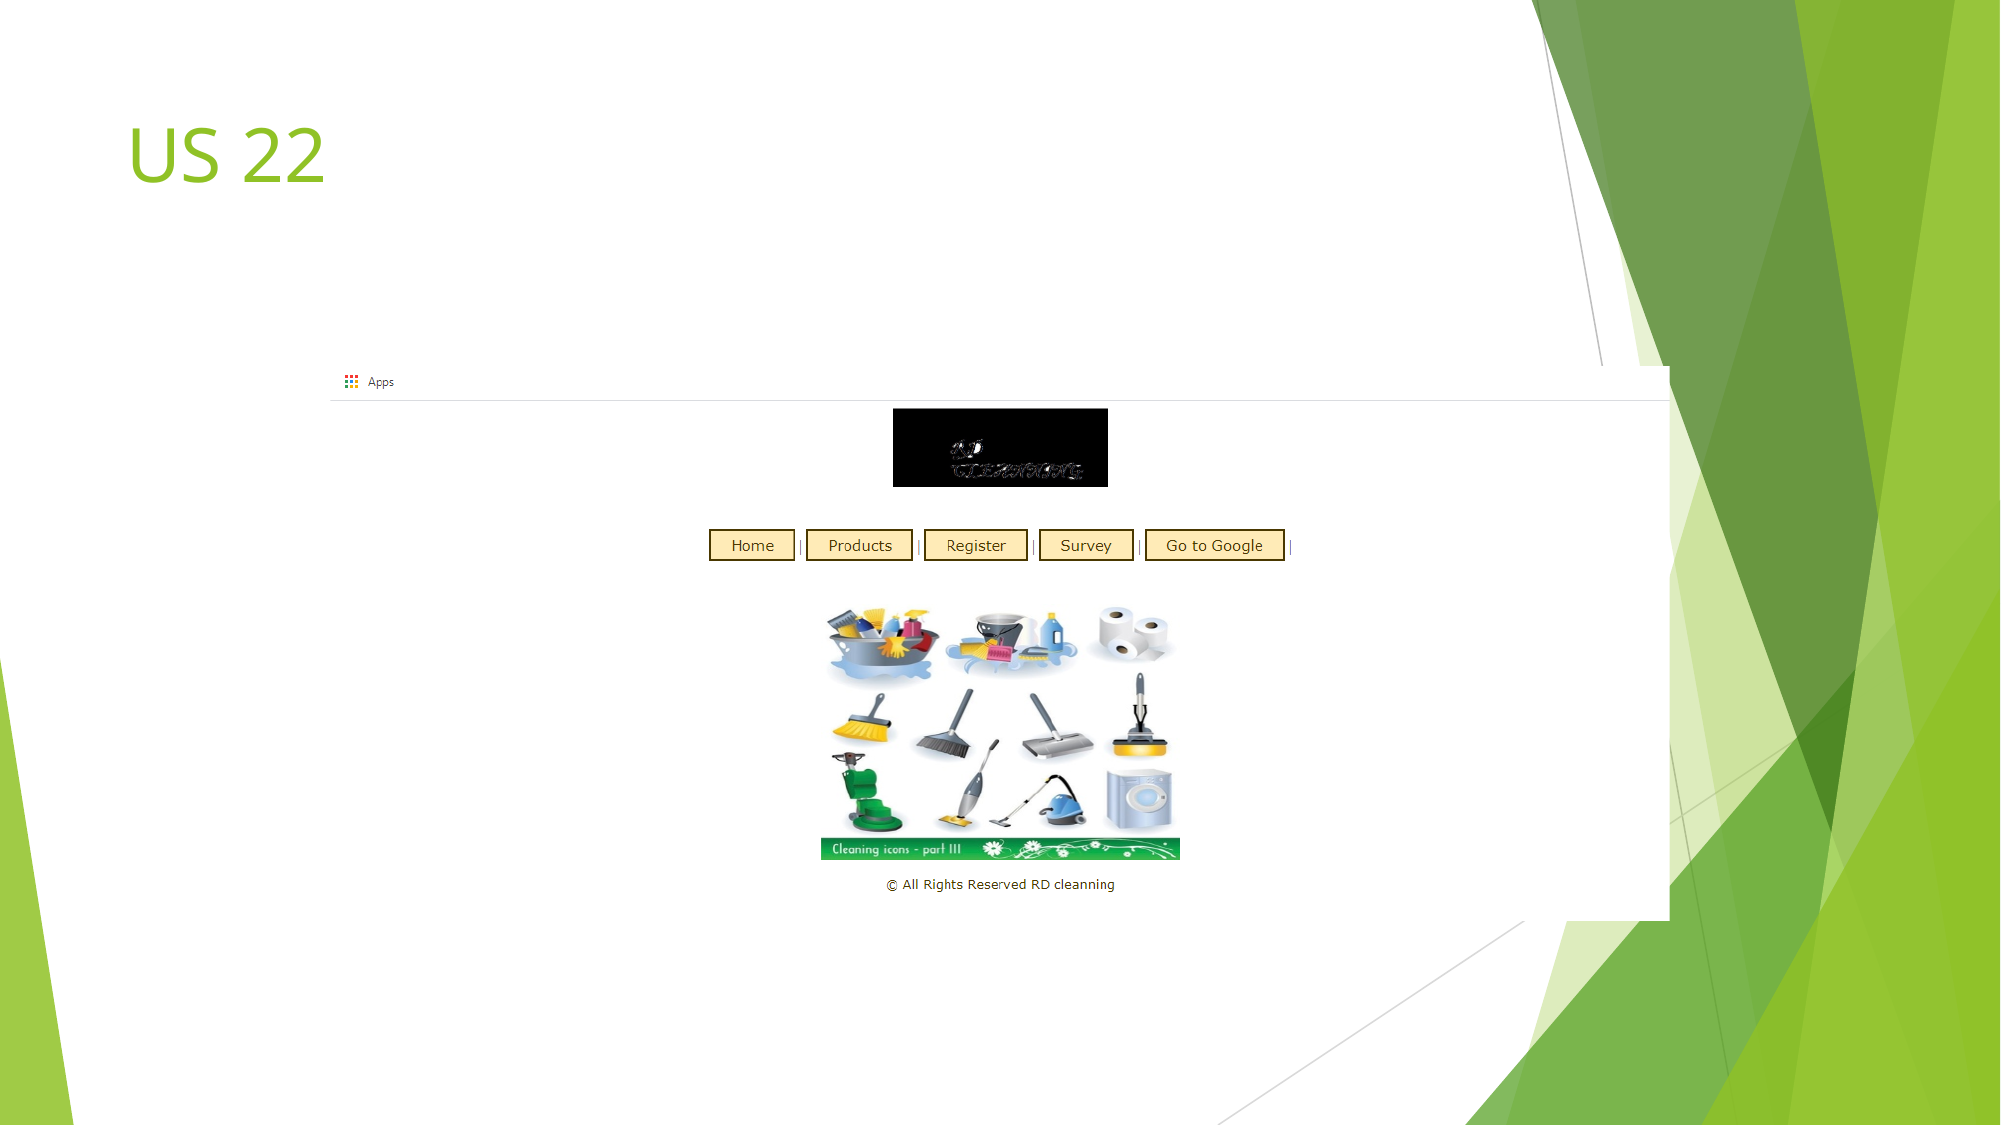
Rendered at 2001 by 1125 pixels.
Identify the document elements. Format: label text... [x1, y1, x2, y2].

title US 22 [111, 99, 1522, 317]
picture [330, 366, 1670, 921]
